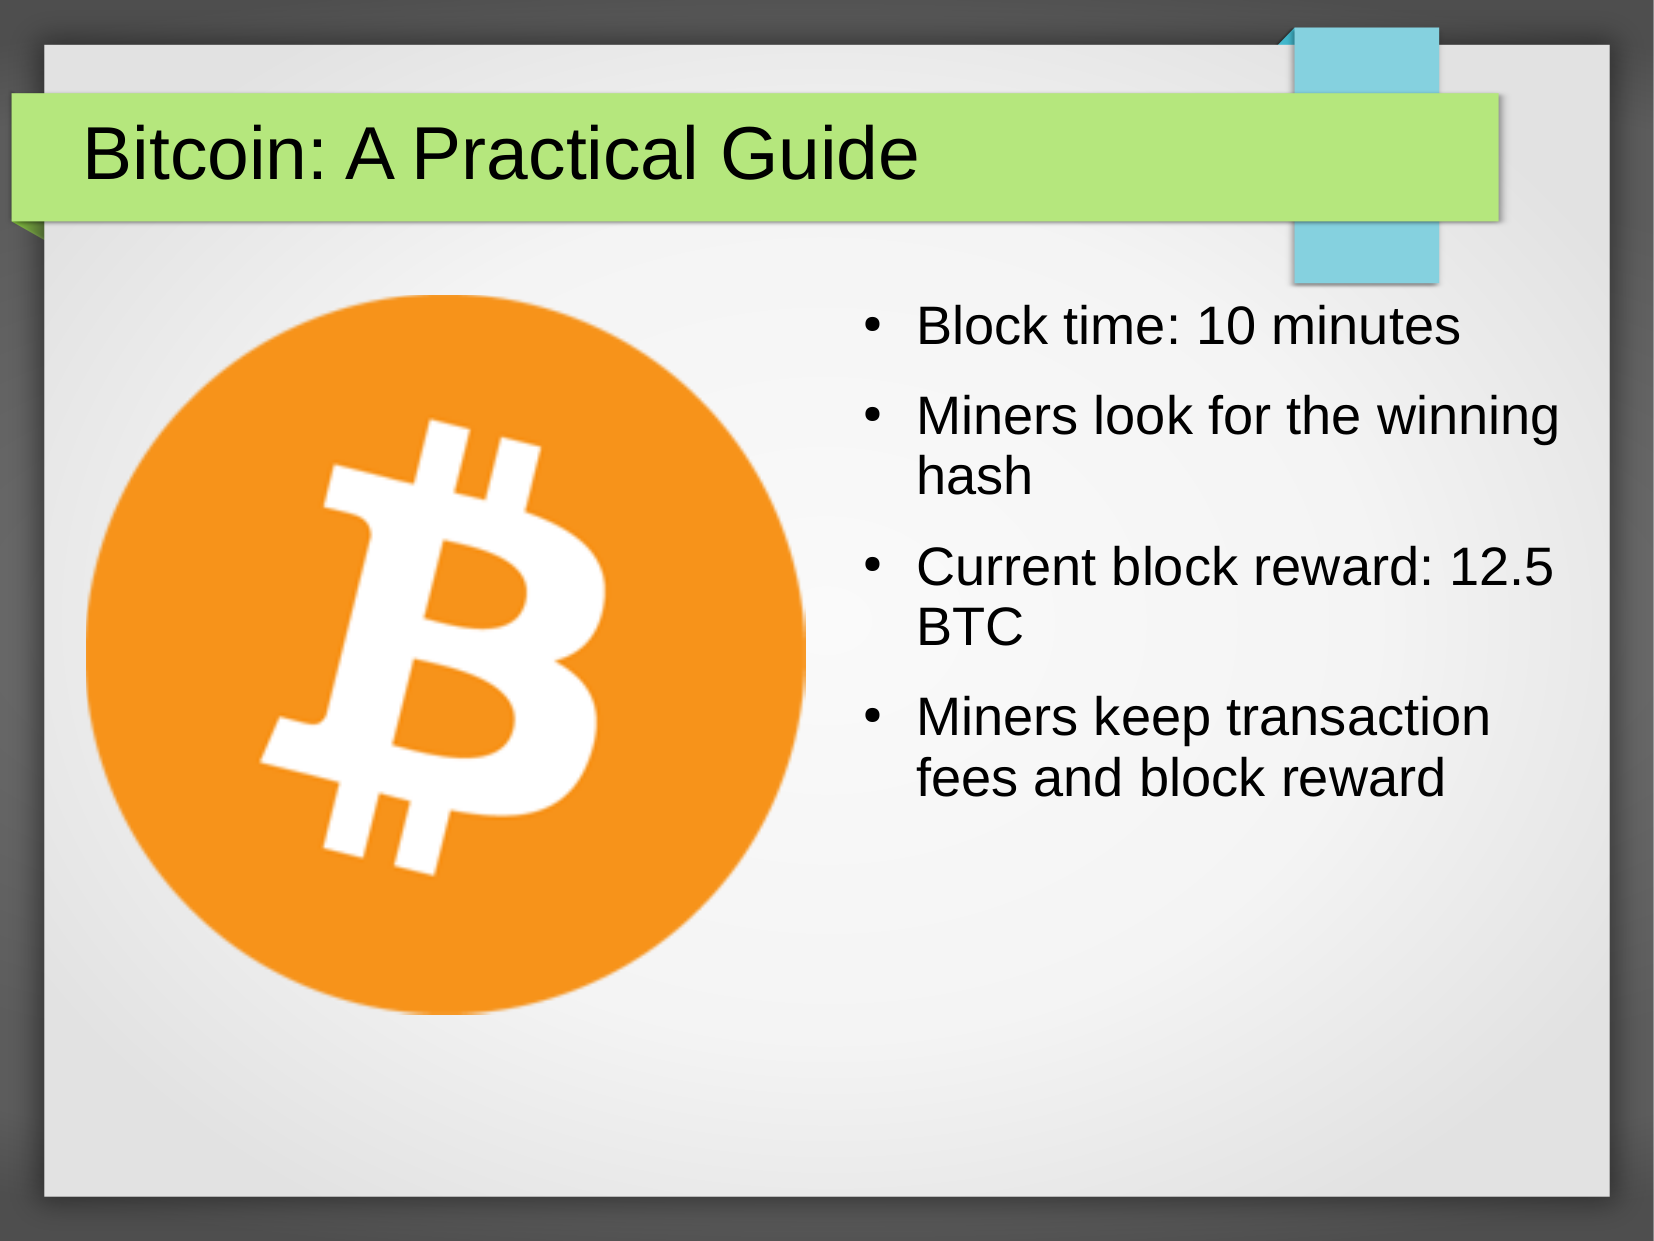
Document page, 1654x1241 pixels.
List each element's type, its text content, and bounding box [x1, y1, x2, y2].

list Block time: 10 minutes Miners look for the winning hash Current block reward: 12.5 BTC Miners keep transaction fees and block reward [845, 295, 1572, 1015]
picture [0, 0, 1654, 1241]
title Bitcoin: A Practical Guide [82, 94, 1264, 213]
